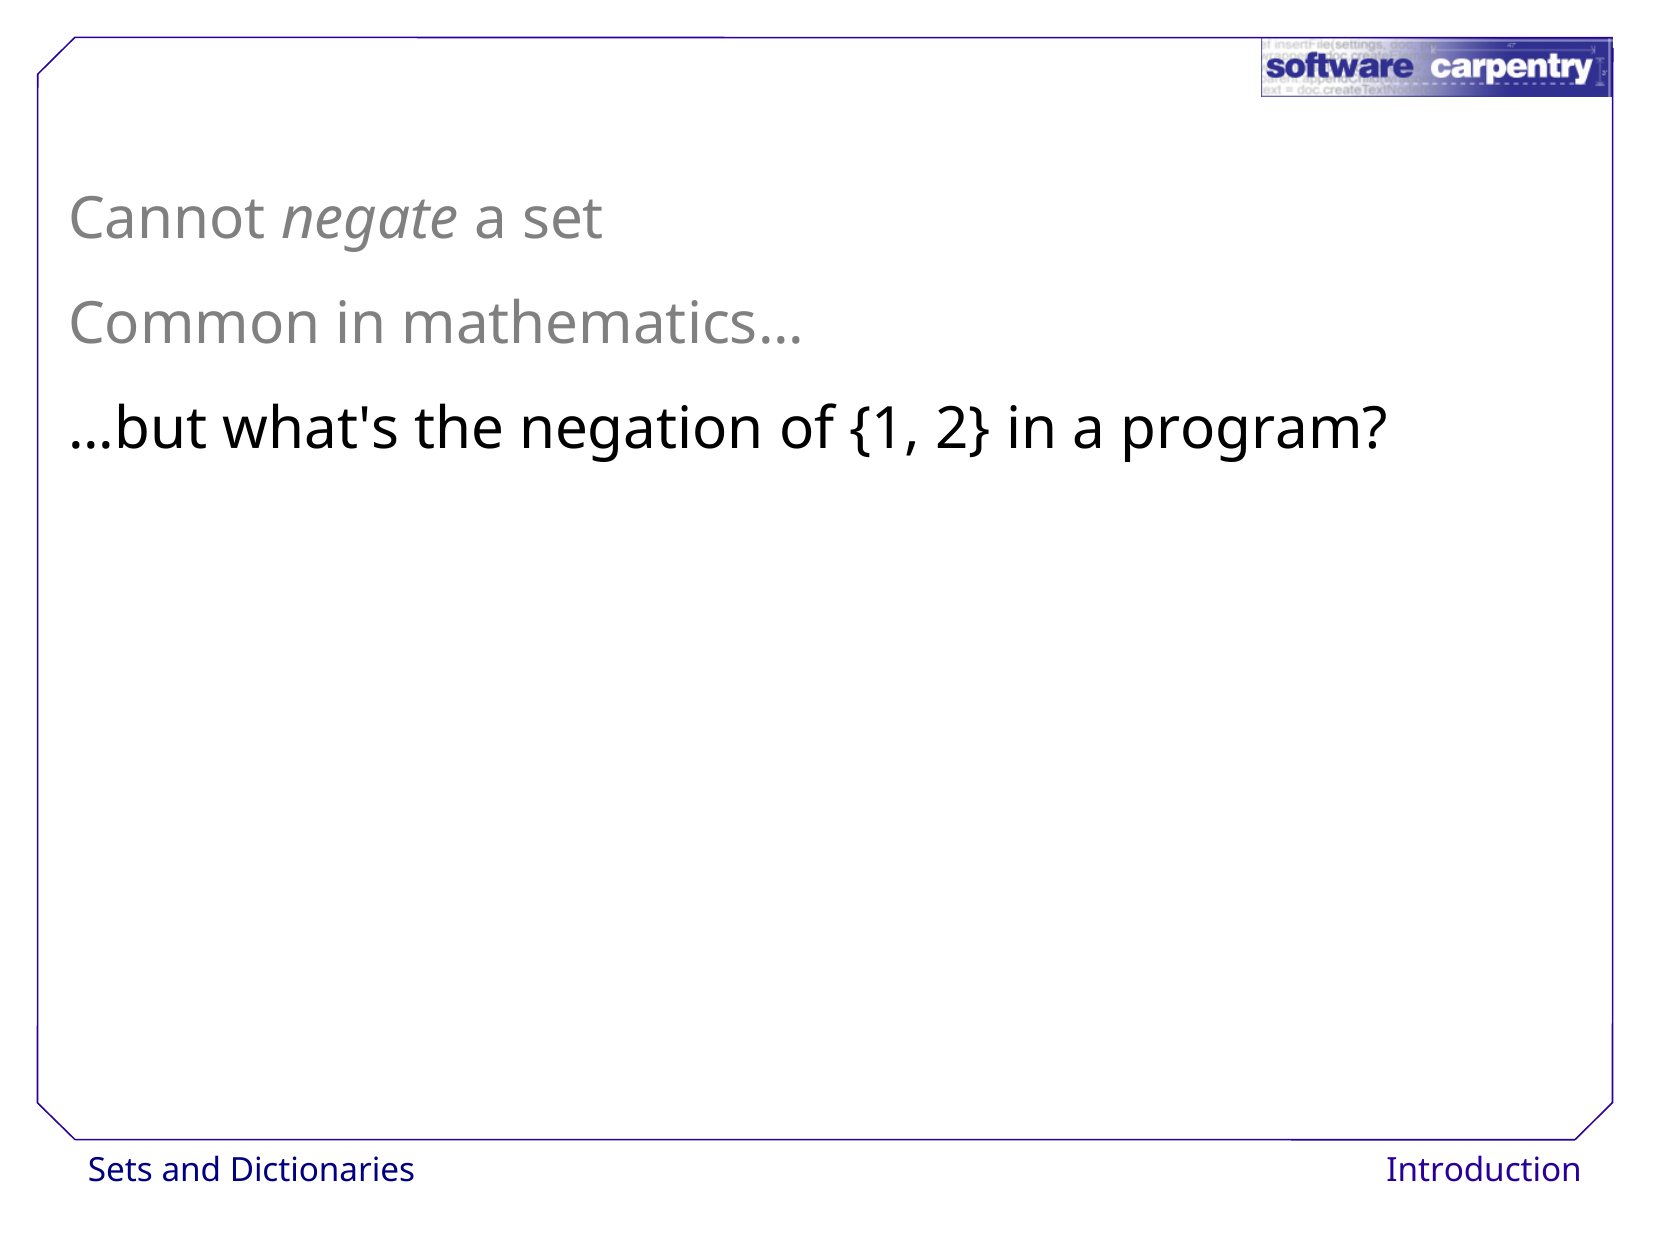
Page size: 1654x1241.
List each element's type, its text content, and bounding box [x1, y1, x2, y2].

picture [1261, 39, 1613, 97]
text_box Cannot negate a set Common in mathematics... ...but what's the negation of {1, 2} in a program? [53, 138, 1554, 469]
